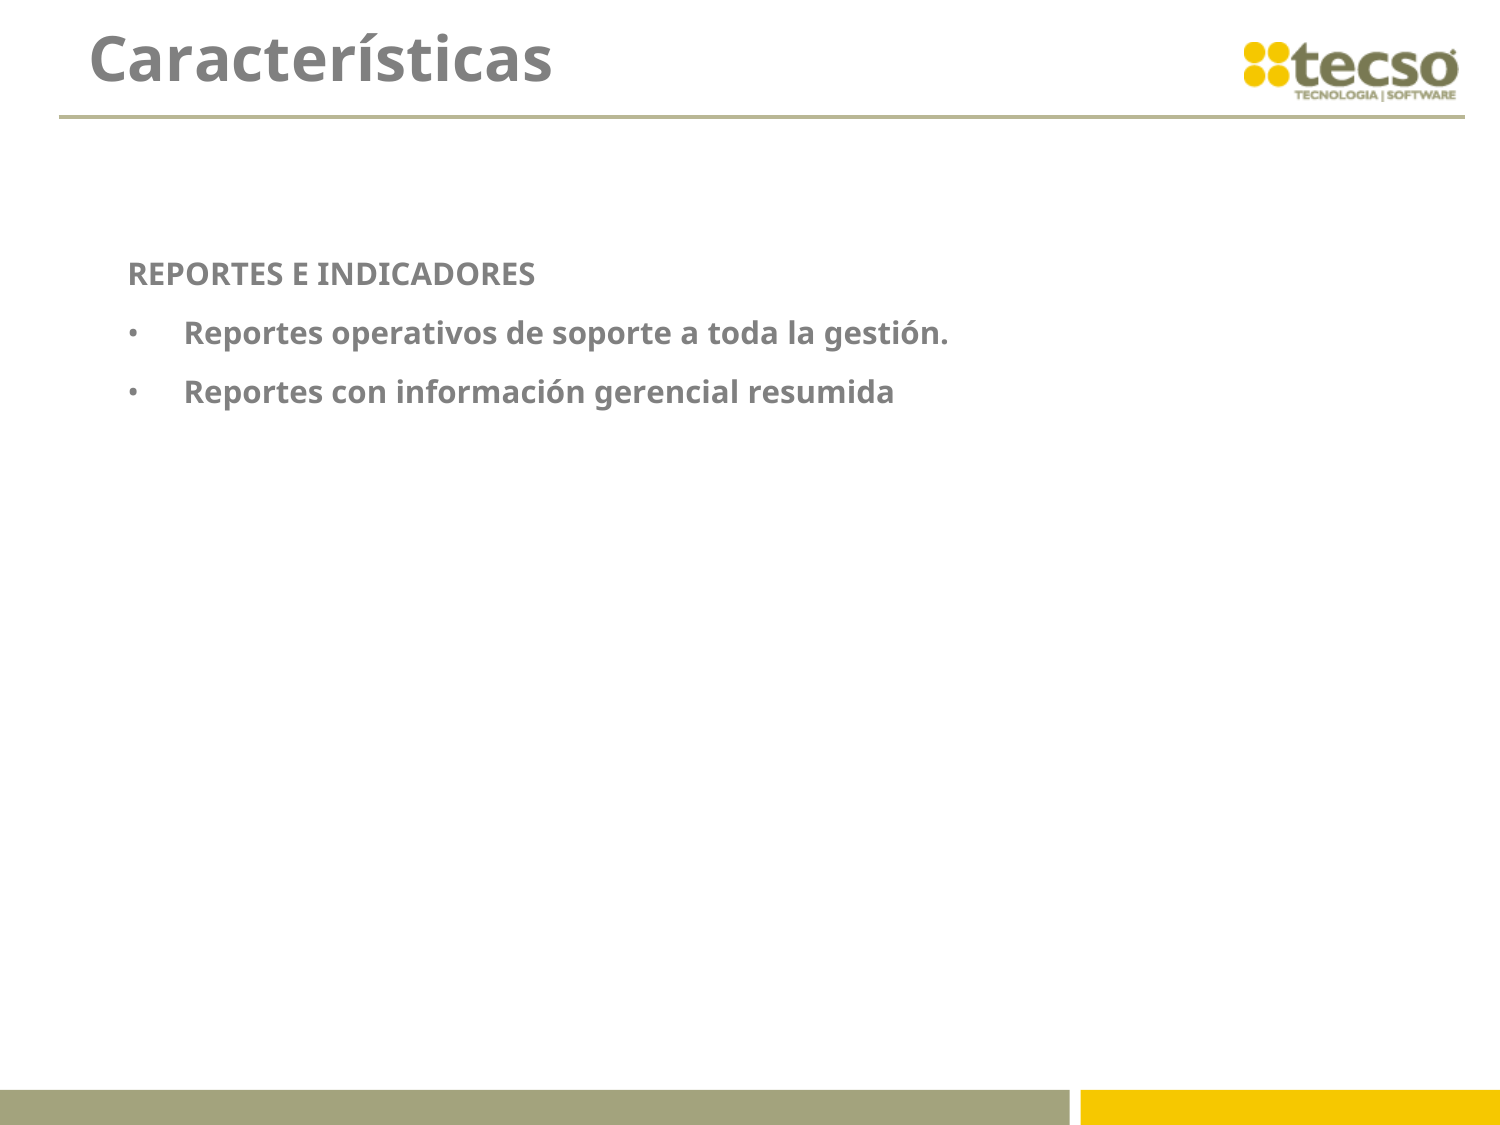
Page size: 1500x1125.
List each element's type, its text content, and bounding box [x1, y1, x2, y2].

list REPORTES E INDICADORES Reportes operativos de soporte a toda la gestión. Reportes con información gerencial resumida [112, 184, 1426, 1013]
title Características [73, 6, 1238, 211]
picture [1244, 42, 1459, 102]
